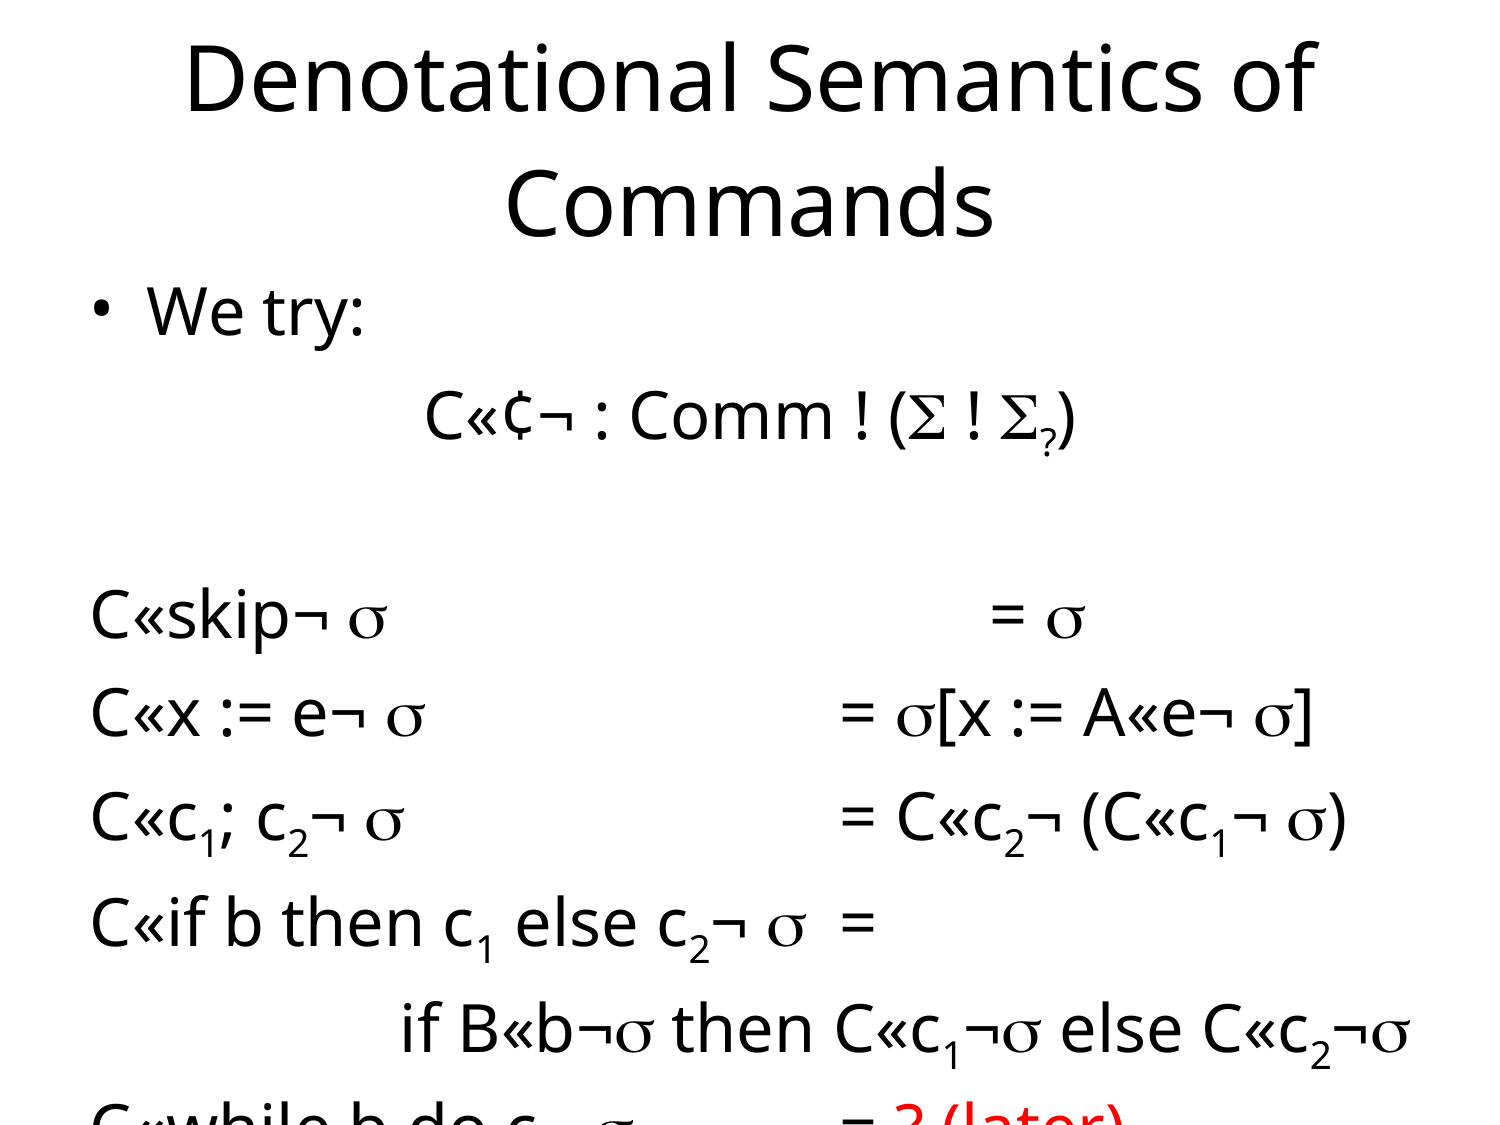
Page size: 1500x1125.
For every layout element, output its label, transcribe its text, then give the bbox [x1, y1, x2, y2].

list We try: C«¢¬ : Comm ! ( ! ?) C«skip¬  =  C«x := e¬  = [x := A«e¬ ] C«c1; c2¬  = C«c2¬ (C«c1¬ ) C«if b then c1 else c2¬  = if B«b¬ then C«c1¬ else C«c2¬ C«while b do c¬  = ? (later) [75, 262, 1426, 1123]
title Denotational Semantics of Commands [75, 24, 1426, 254]
